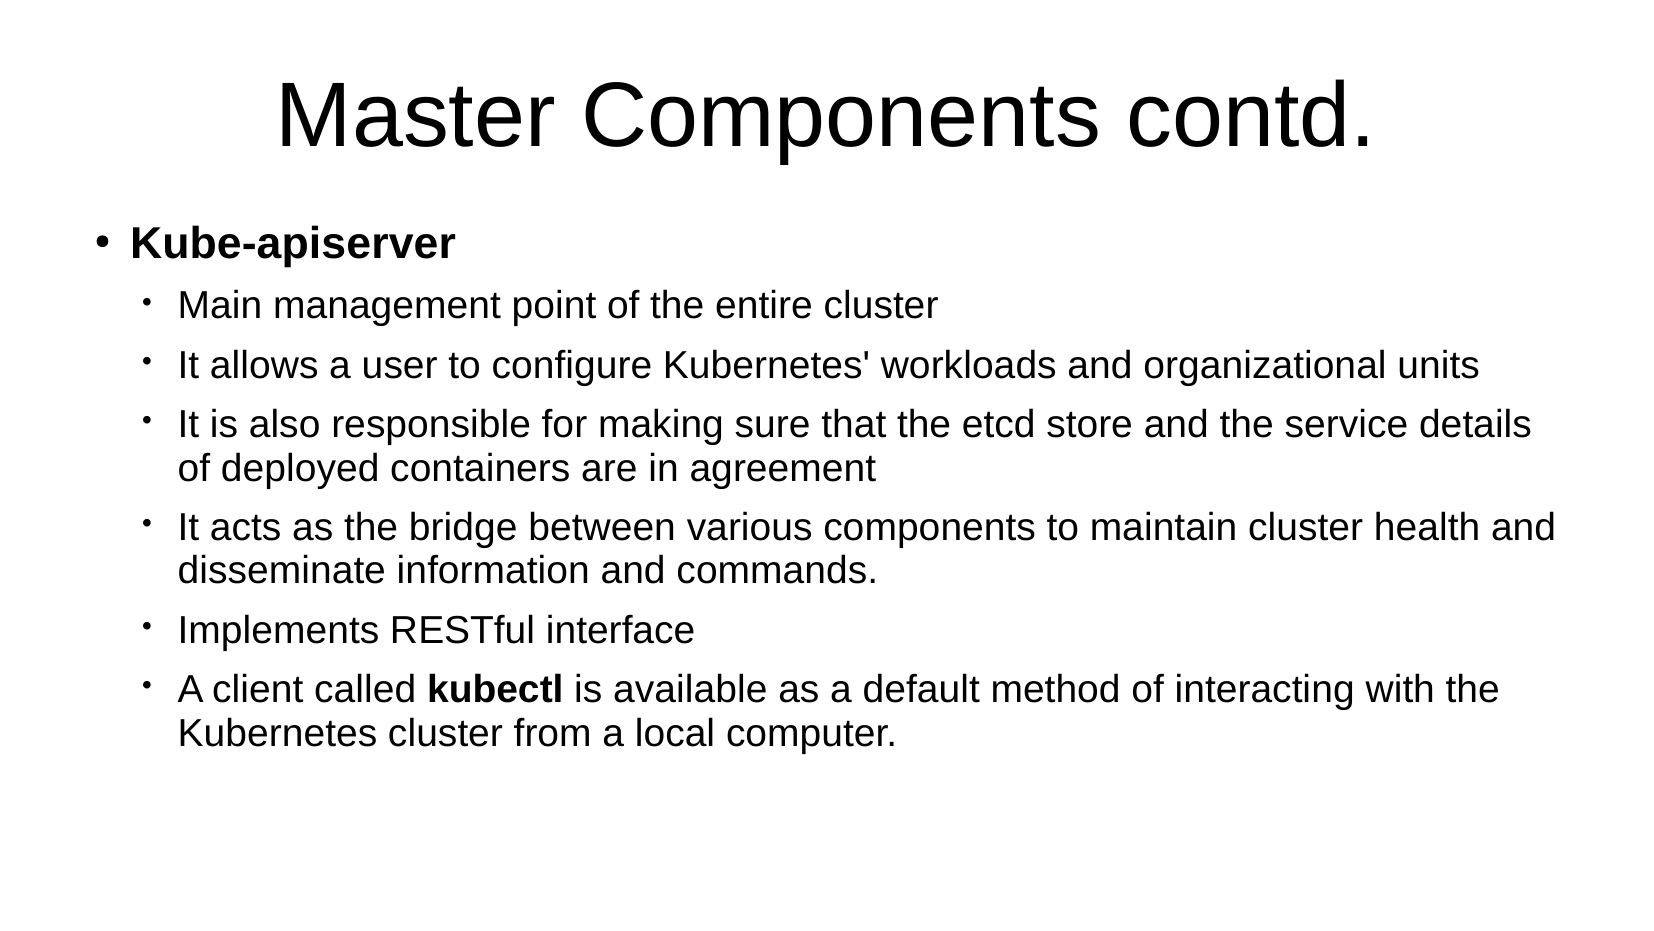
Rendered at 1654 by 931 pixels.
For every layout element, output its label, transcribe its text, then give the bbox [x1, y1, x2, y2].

title Master Components contd. [82, 37, 1571, 193]
list Kube-apiserver Main management point of the entire cluster It allows a user to configure Kubernetes' workloads and organizational units It is also responsible for making sure that the etcd store and the service details of deployed containers are in agreement It acts as the bridge between various components to maintain cluster health and disseminate information and commands. Implements RESTful interface A client called kubectl is available as a default method of interacting with the Kubernetes cluster from a local computer. [82, 217, 1571, 758]
